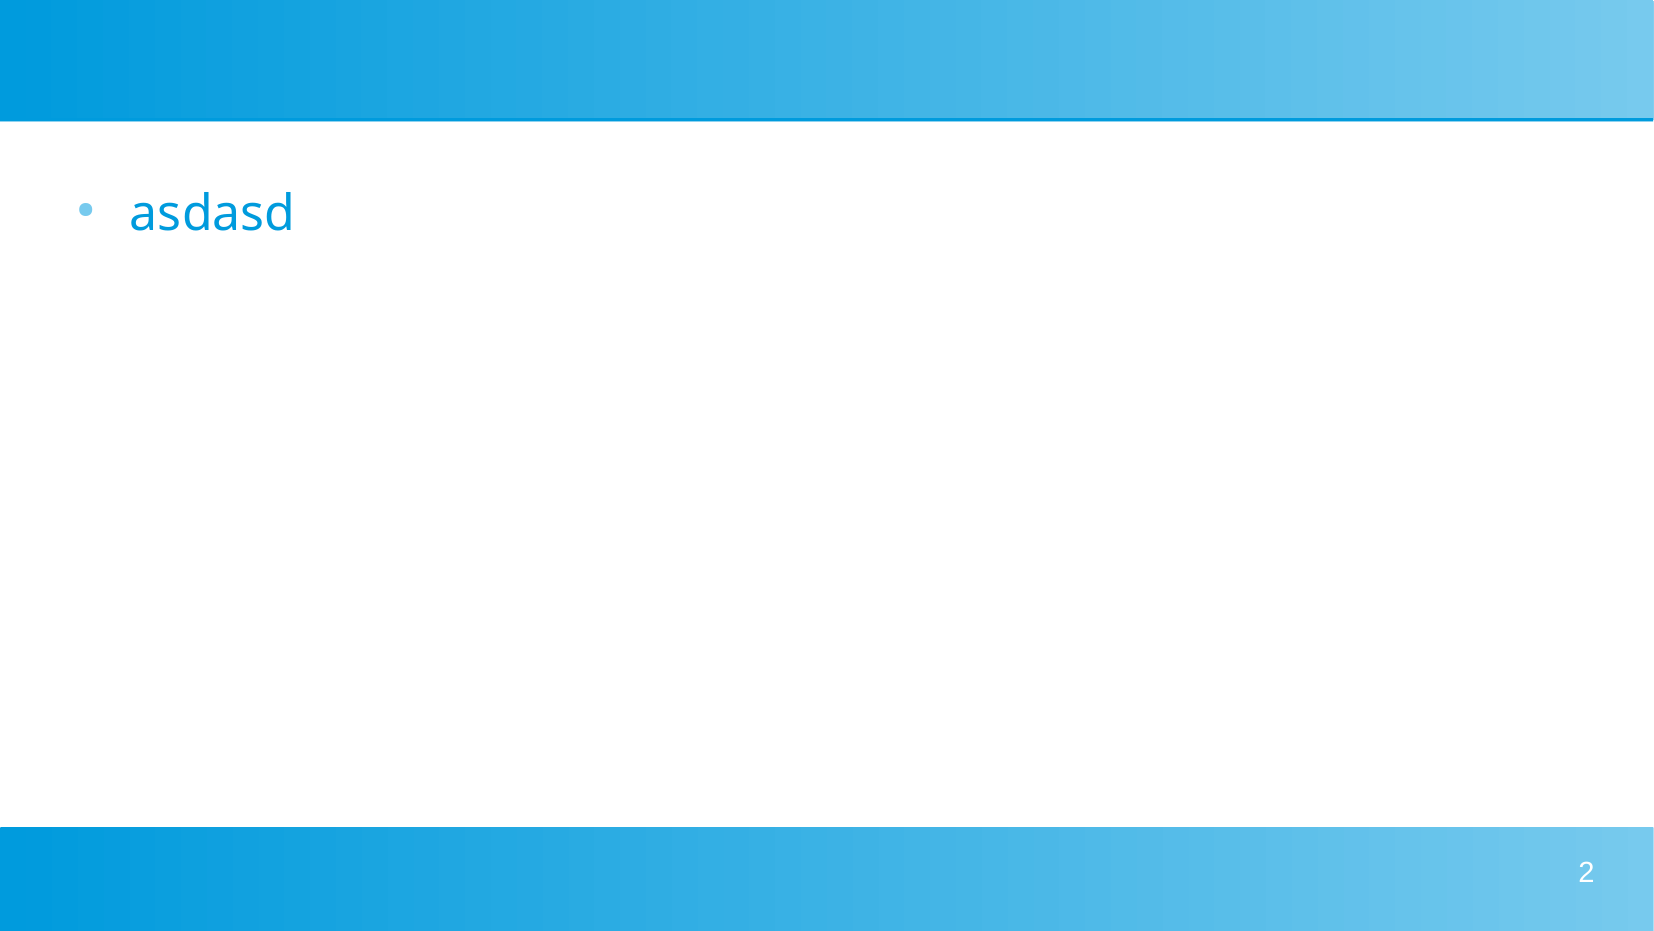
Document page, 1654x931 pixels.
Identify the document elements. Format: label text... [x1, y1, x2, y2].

list asdasd [59, 177, 1595, 768]
